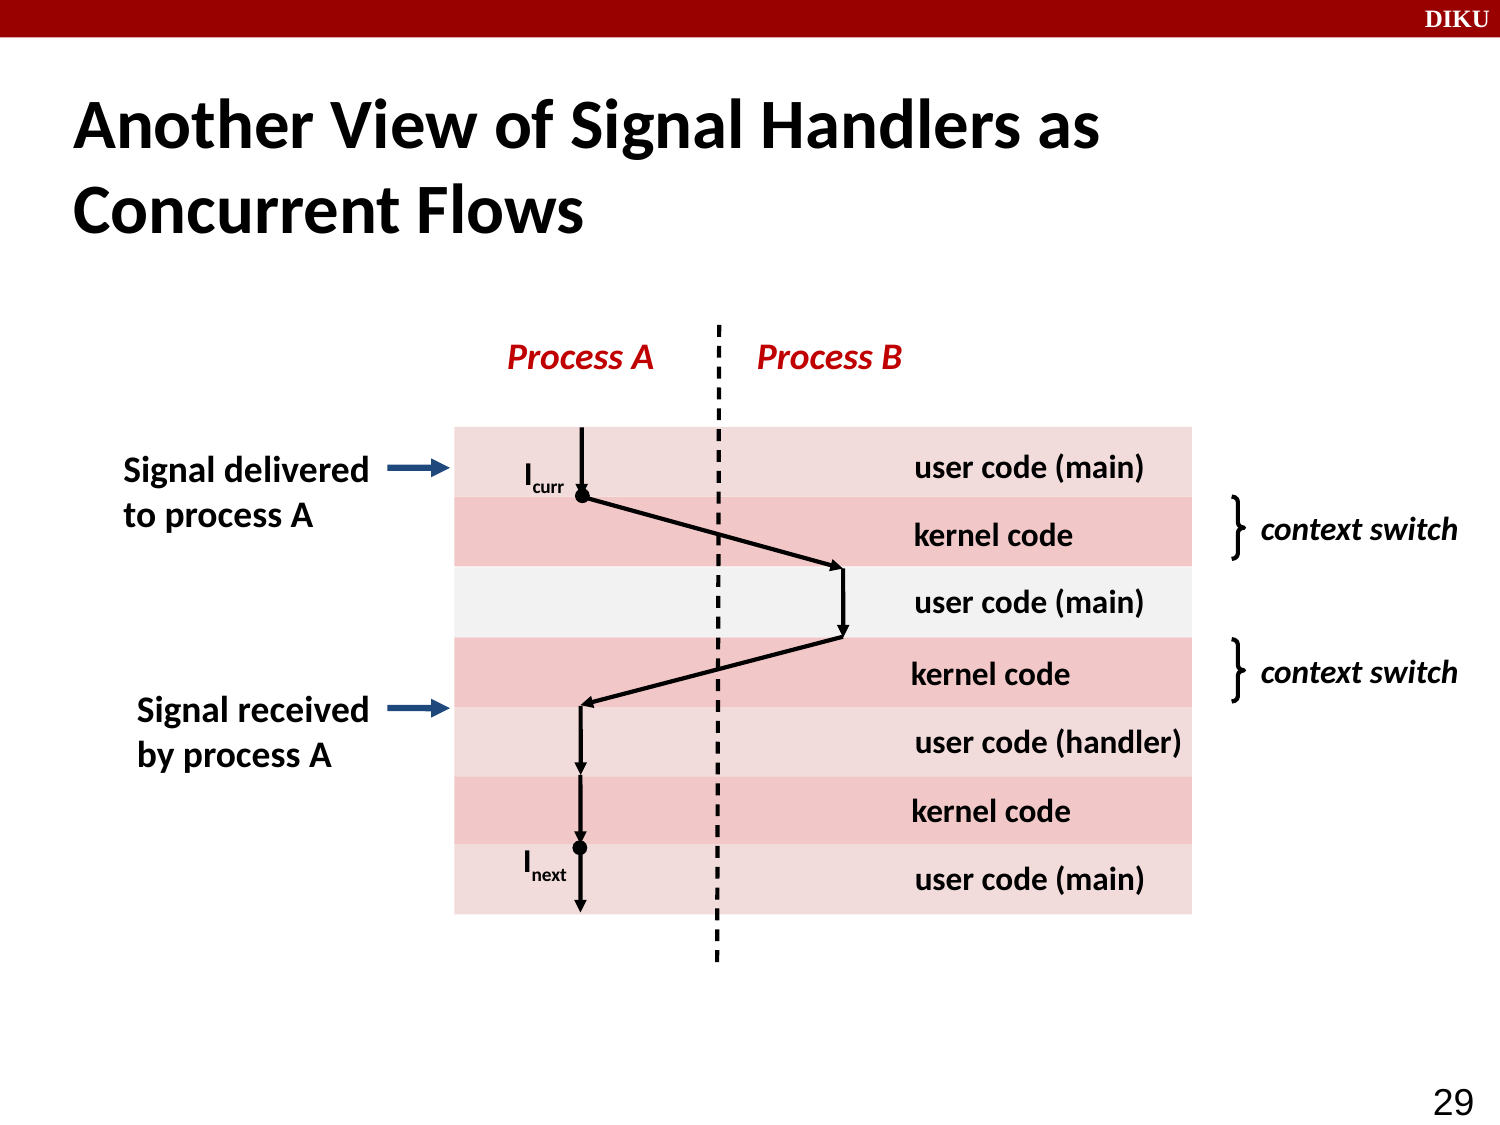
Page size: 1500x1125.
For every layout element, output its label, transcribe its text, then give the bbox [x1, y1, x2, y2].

text_box [454, 426, 1192, 915]
text_box user code (main) [900, 849, 1161, 905]
text_box Signal received by process A [129, 677, 378, 783]
text_box kernel code [896, 644, 1086, 700]
text_box Process A [492, 324, 670, 385]
text_box user code (main) [899, 573, 1160, 628]
text_box kernel code [896, 781, 1087, 837]
text_box Inext [515, 831, 575, 892]
text_box user code (handler) [900, 712, 1198, 768]
text_box context switch [1246, 642, 1474, 698]
text_box user code (main) [899, 437, 1160, 493]
text_box Icurr [516, 444, 572, 505]
text_box context switch [1246, 500, 1474, 555]
text_box kernel code [898, 505, 1089, 561]
text_box Another View of Signal Handlers as Concurrent Flows [58, 99, 1304, 225]
text_box Process B [742, 324, 918, 385]
text_box Signal delivered to process A [115, 437, 378, 543]
